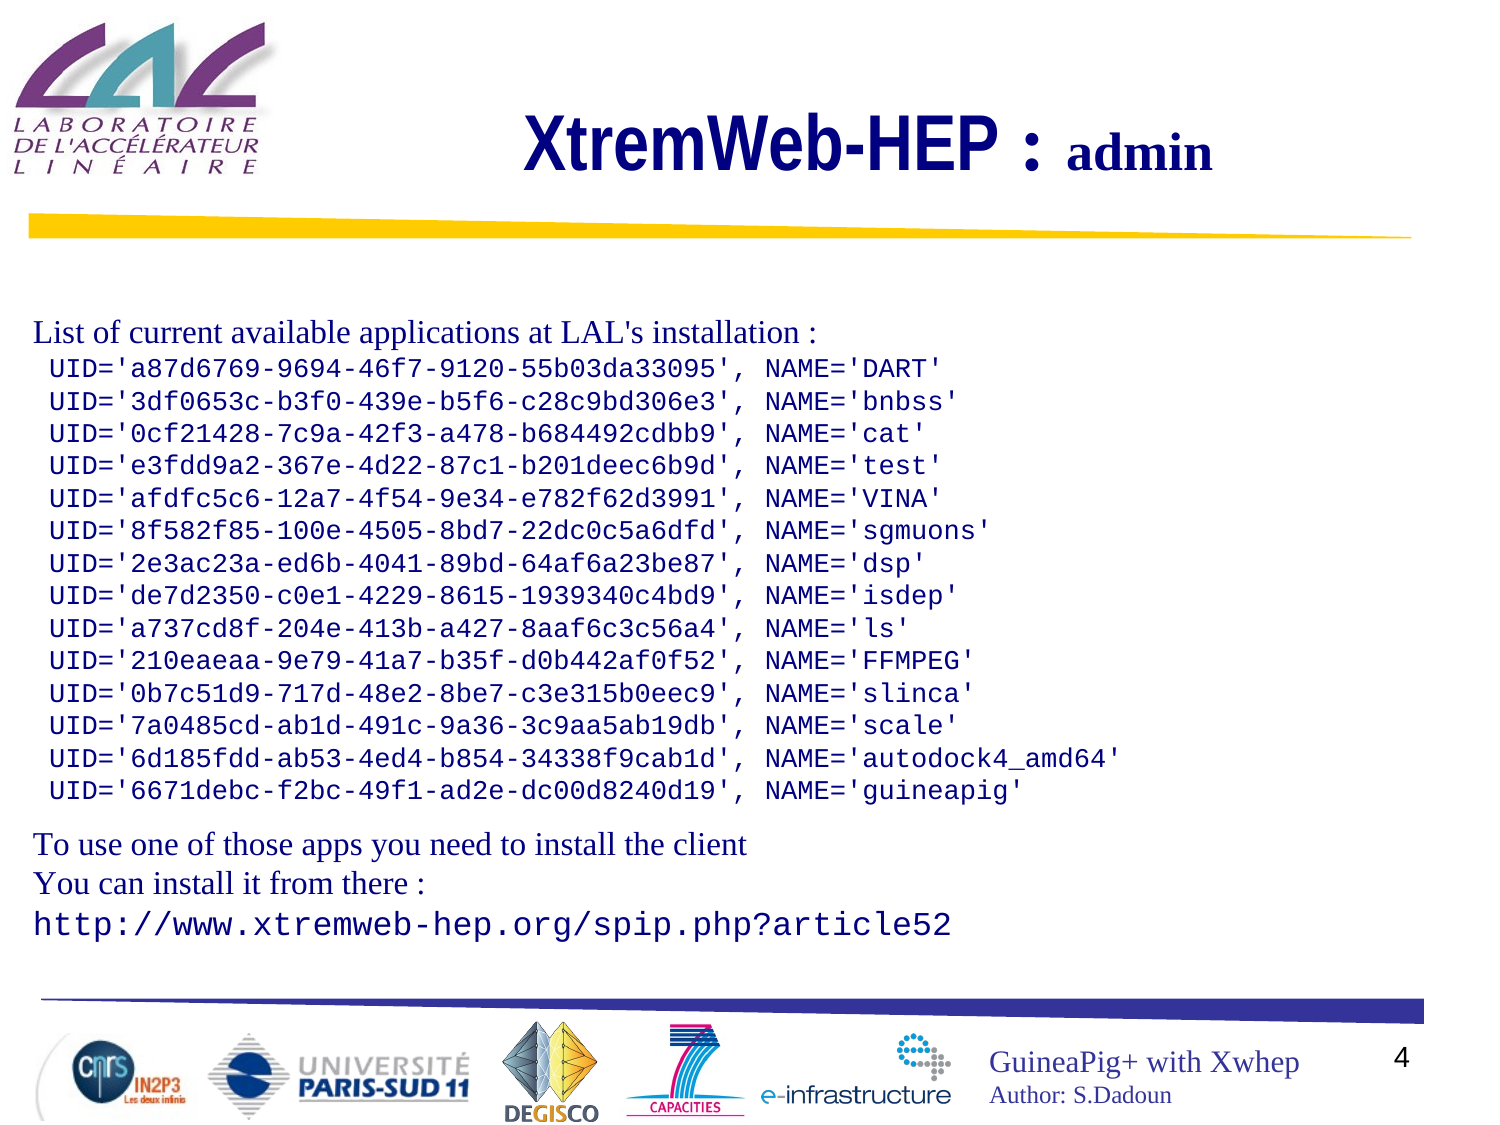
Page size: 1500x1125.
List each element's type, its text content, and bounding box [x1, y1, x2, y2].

picture [7, 16, 283, 178]
picture [761, 1033, 951, 1104]
picture [902, 1038, 925, 1049]
picture [490, 1018, 609, 1122]
picture [620, 1017, 750, 1124]
title XtremWeb-HEP : admin [259, 56, 1479, 221]
subtitle List of current available applications at LAL's installation : UID='a87d6769-9694-46f7-9120-55b03da33095', NAME='DART' UID='3df0653c-b3f0-439e-b5f6-c28c9bd306e3', NAME='bnbss' UID='0cf21428-7c9a-42f3-a478-b684492cdbb9', NAME='cat' UID='e3fdd9a2-367e-4d22-87c1-b201deec6b9d', NAME='test' UID='afdfc5c6-12a7-4f54-9e34-e782f62d3991', NAME='VINA' UID='8f582f85-100e-4505-8bd7-22dc0c5a6dfd', NAME='sgmuons' UID='2e3ac23a-ed6b-4041-89bd-64af6a23be87', NAME='dsp' UID='de7d2350-c0e1-4229-8615-1939340c4bd9', NAME='isdep' UID='a737cd8f-204e-413b-a427-8aaf6c3c56a4', NAME='ls' UID='210eaeaa-9e79-41a7-b35f-d0b442af0f52', NAME='FFMPEG' UID='0b7c51d9-717d-48e2-8be7-c3e315b0eec9', NAME='slinca' UID='7a0485cd-ab1d-491c-9a36-3c9aa5ab19db', NAME='scale' UID='6d185fdd-ab53-4ed4-b854-34338f9cab1d', NAME='autodock4_amd64' UID='6671debc-f2bc-49f1-ad2e-dc00d8240d19', NAME='guineapig' To use one of those apps you need to install the client You can install it from there : http://www.xtremweb-hep.org/spip.php?article52 [32, 248, 1418, 1004]
picture [25, 1033, 475, 1121]
